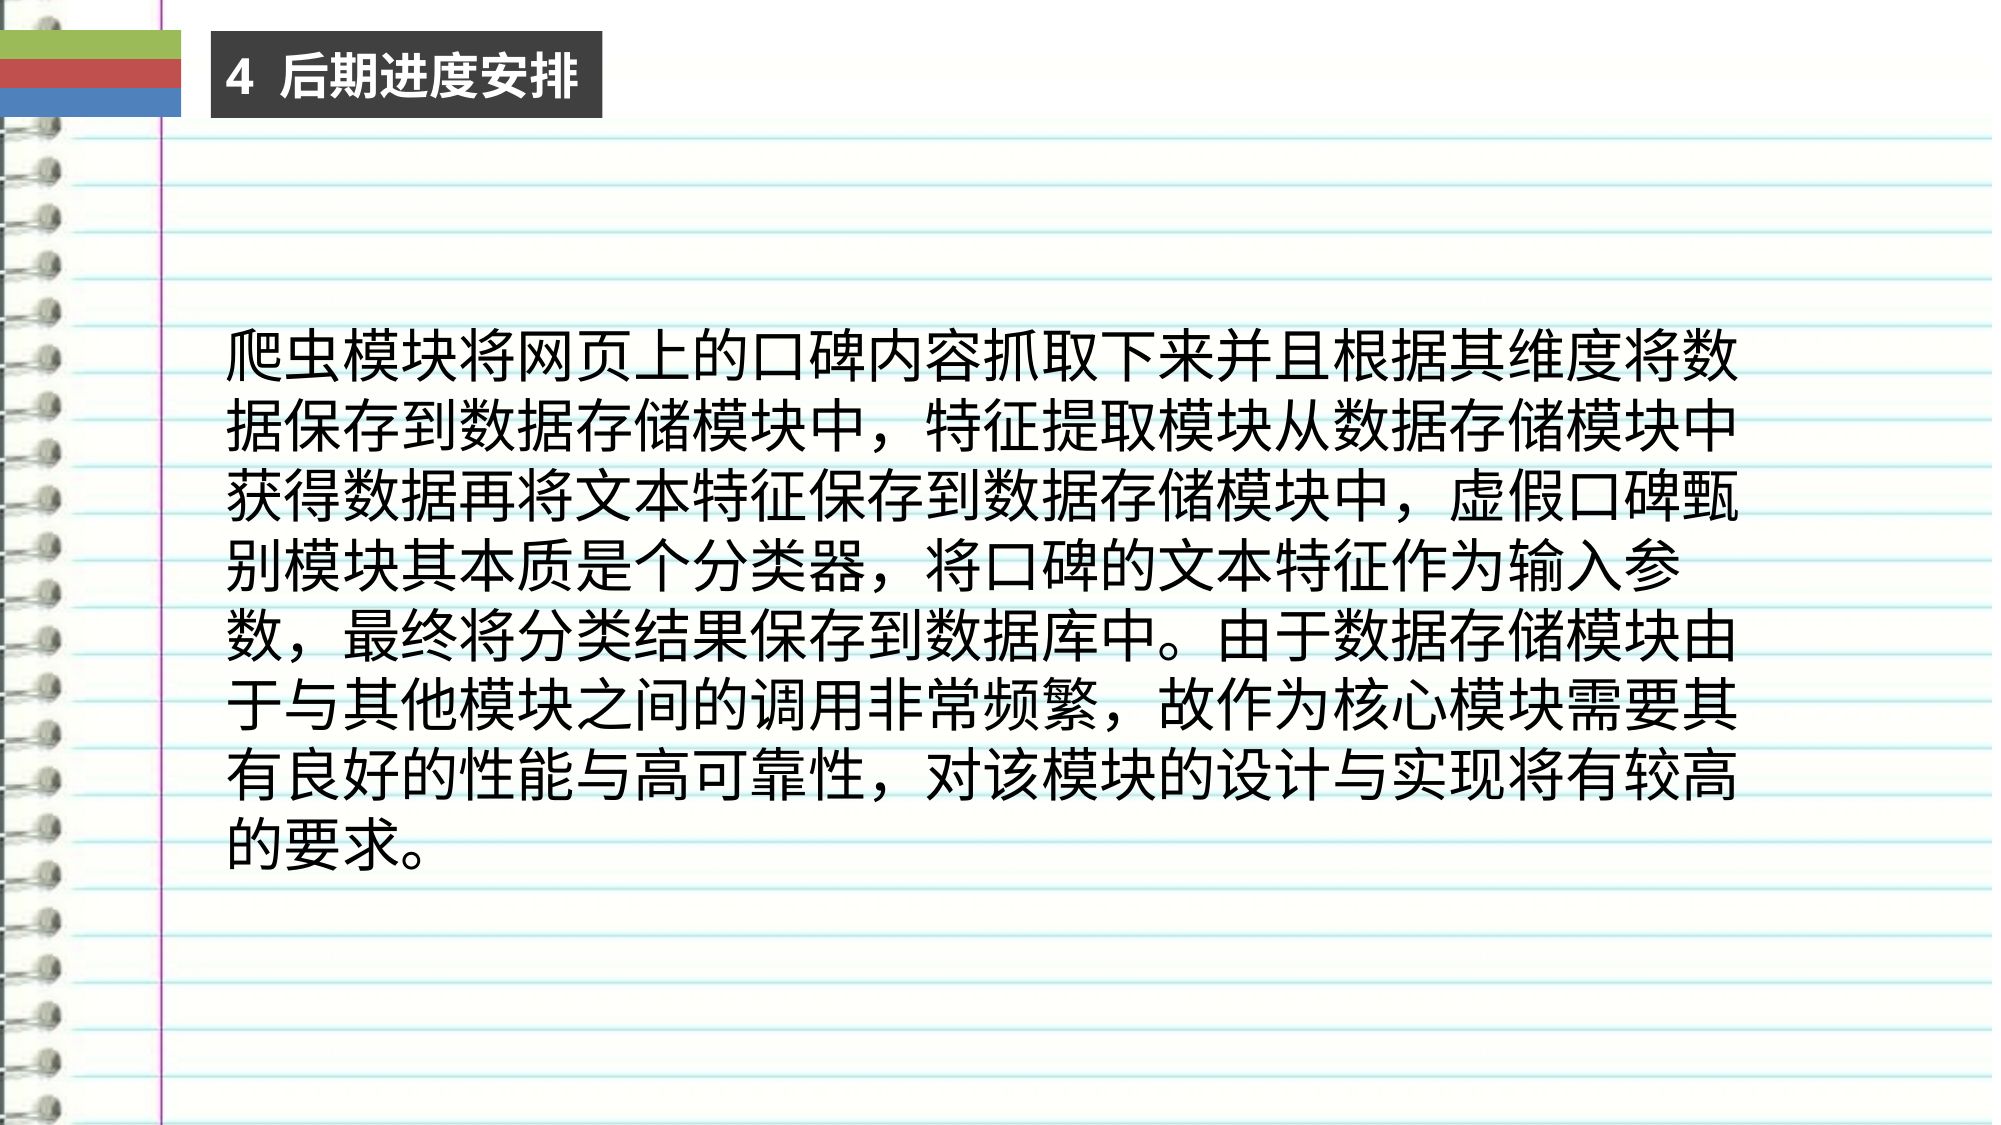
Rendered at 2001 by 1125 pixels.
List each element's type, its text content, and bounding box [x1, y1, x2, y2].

picture [0, 0, 1995, 1125]
text_box 爬虫模块将网页上的口碑内容抓取下来并且根据其维度将数据保存到数据存储模块中，特征提取模块从数据存储模块中获得数据再将文本特征保存到数据存储模块中，虚假口碑甄别模块其本质是个分类器，将口碑的文本特征作为输入参数，最终将分类结果保存到数据库中。由于数据存储模块由于与其他模块之间的调用非常频繁，故作为核心模块需要其有良好的性能与高可靠性，对该模块的设计与实现将有较高的要求。 [210, 311, 1771, 886]
text_box 4 后期进度安排 [210, 31, 603, 118]
